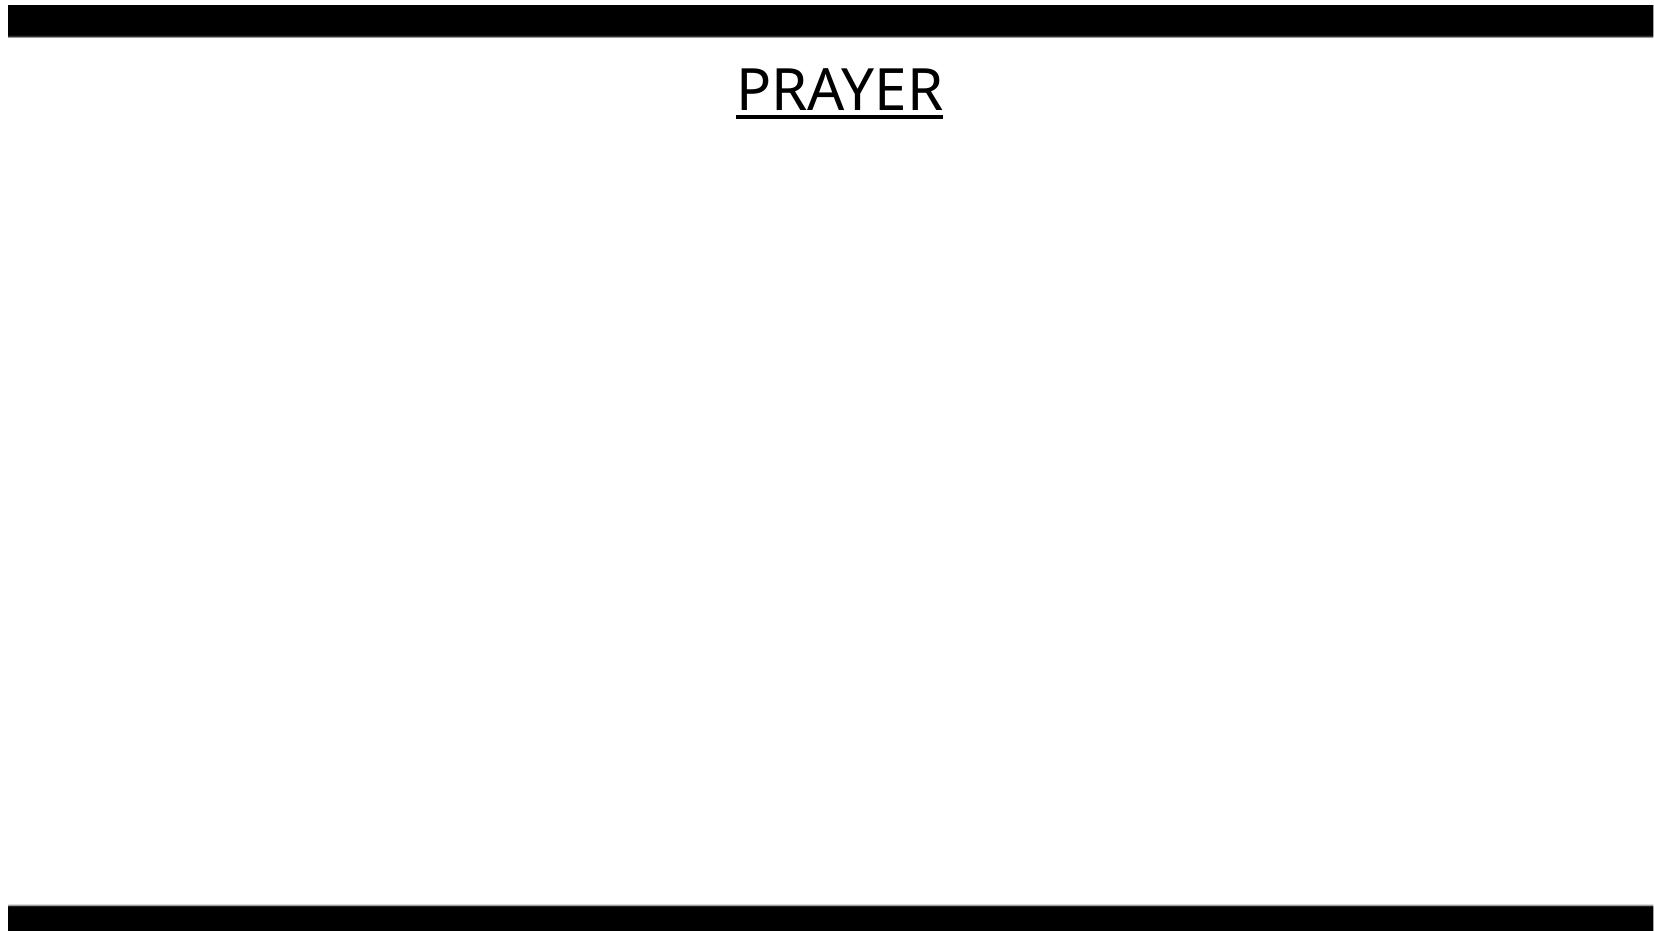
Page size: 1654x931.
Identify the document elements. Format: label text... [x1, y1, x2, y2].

picture [8, 5, 1654, 931]
text_box PRAYER [105, 40, 1576, 133]
